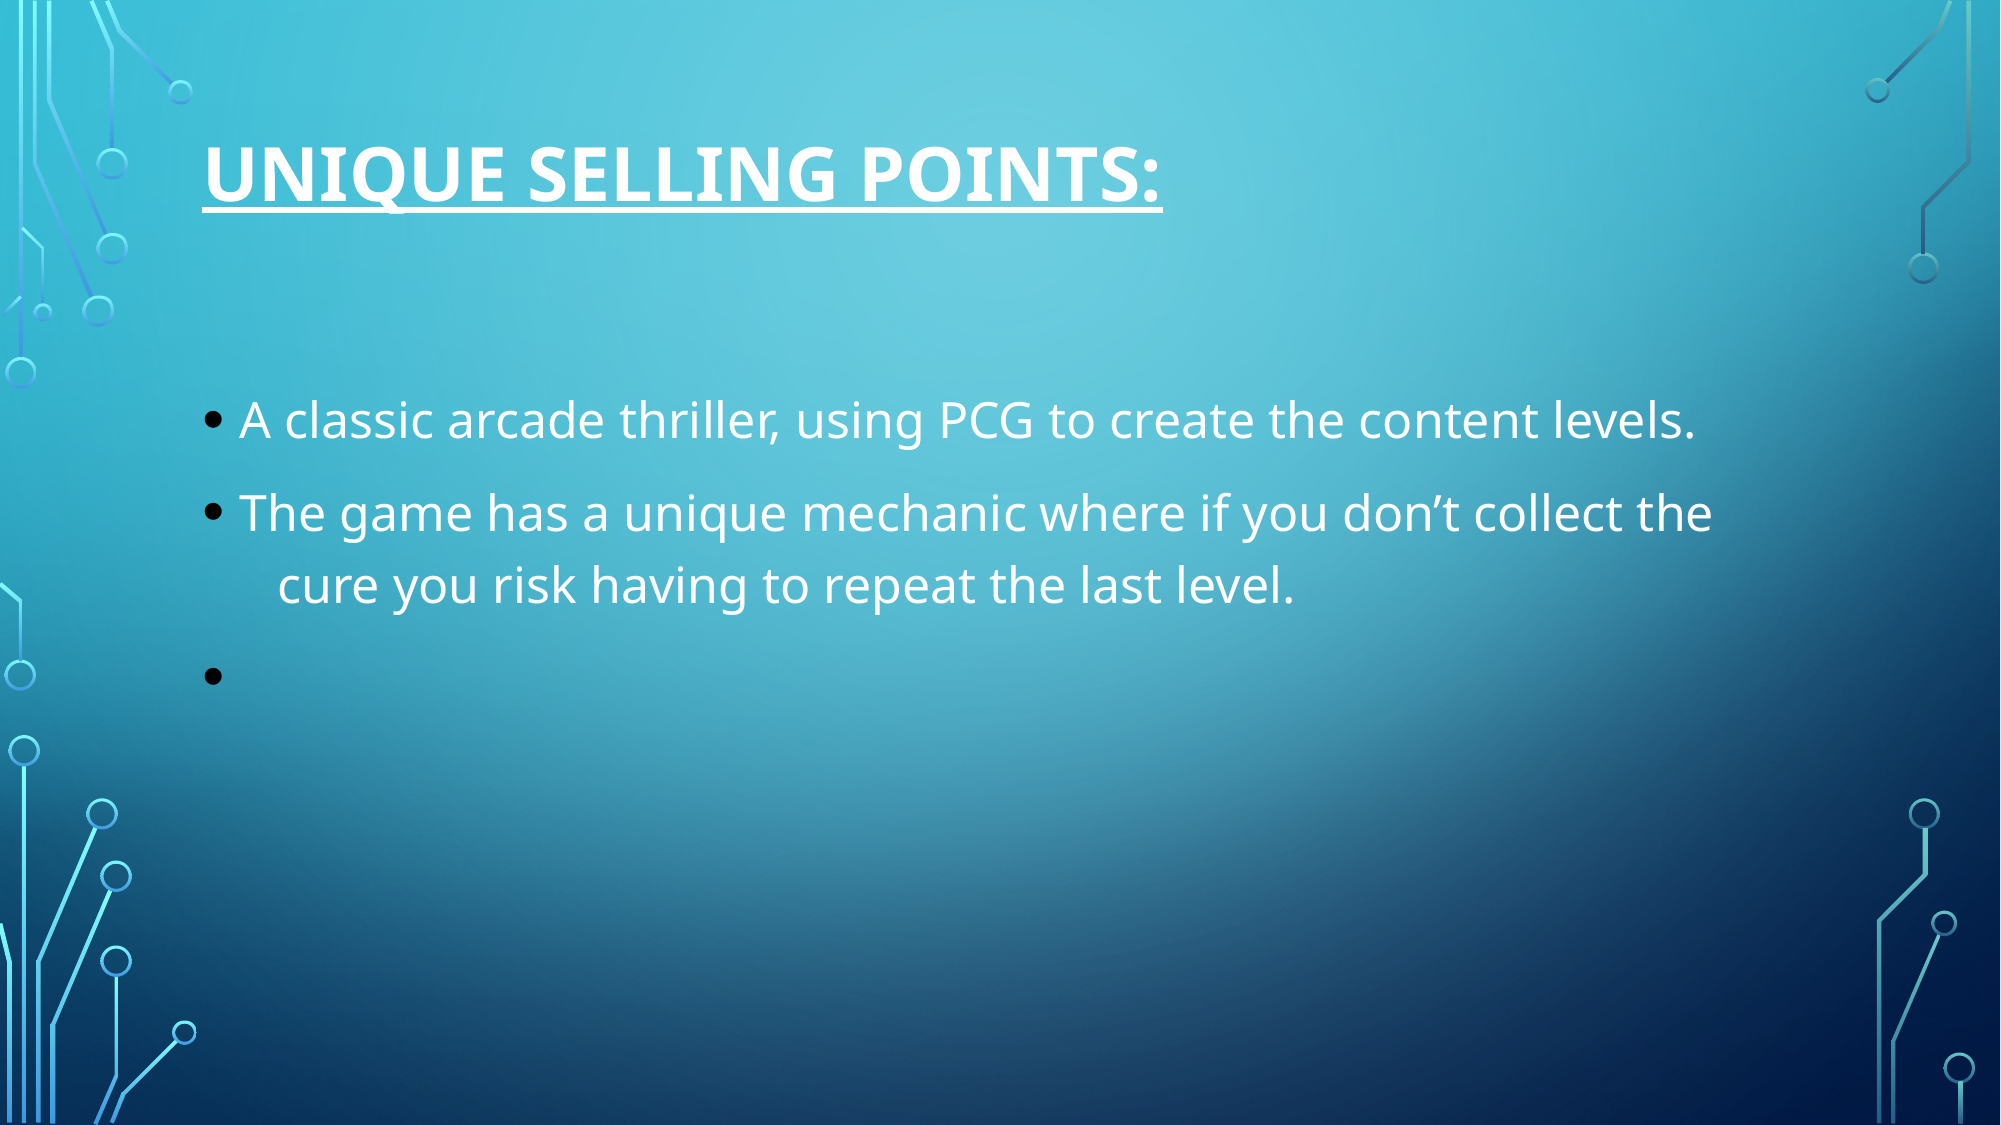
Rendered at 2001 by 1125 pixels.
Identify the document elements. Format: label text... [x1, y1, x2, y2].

title Unique Selling Points: [187, 101, 1813, 344]
list A classic arcade thriller, using PCG to create the content levels. The game has a unique mechanic where if you don’t collect the cure you risk having to repeat the last level. [187, 369, 1813, 951]
